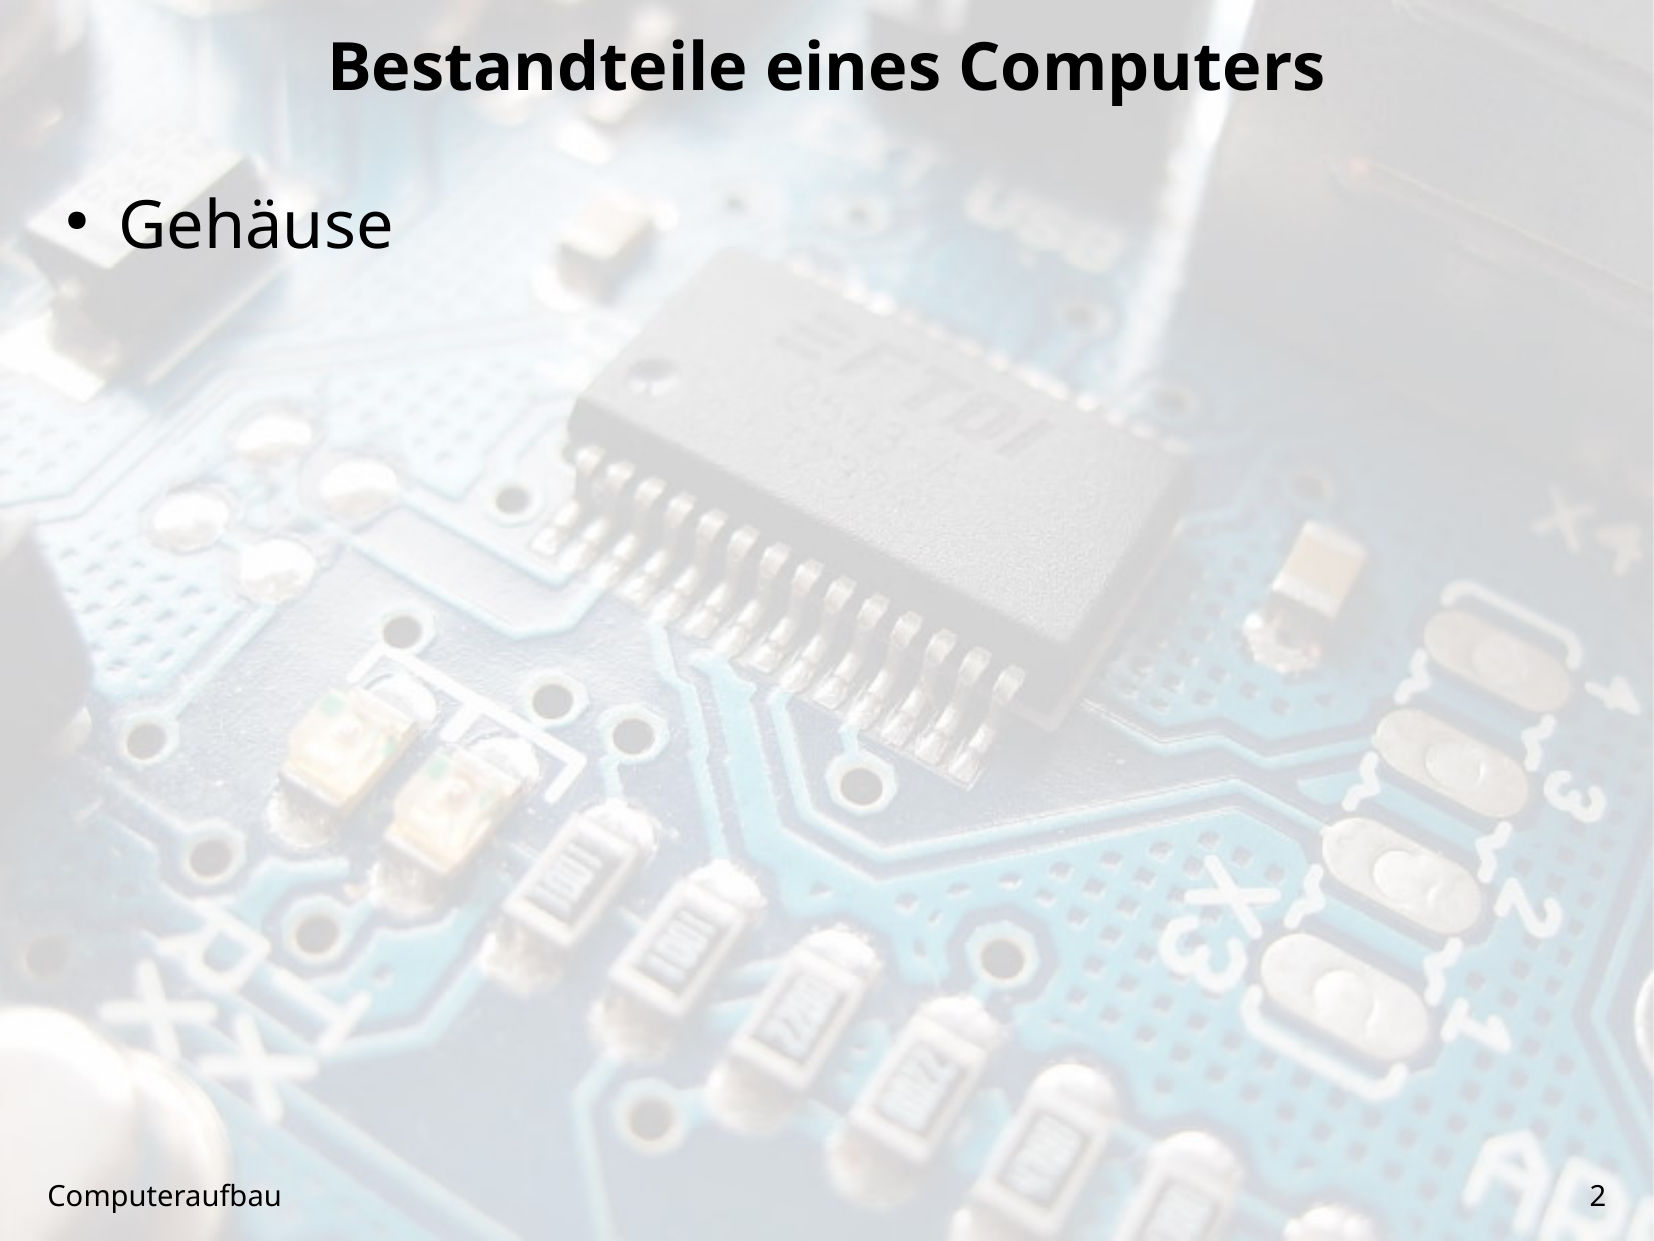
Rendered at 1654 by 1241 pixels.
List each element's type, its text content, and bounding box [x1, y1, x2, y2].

list Gehäuse [47, 177, 1607, 1123]
picture [0, 0, 1654, 1241]
title Bestandteile eines Computers [47, 11, 1607, 119]
